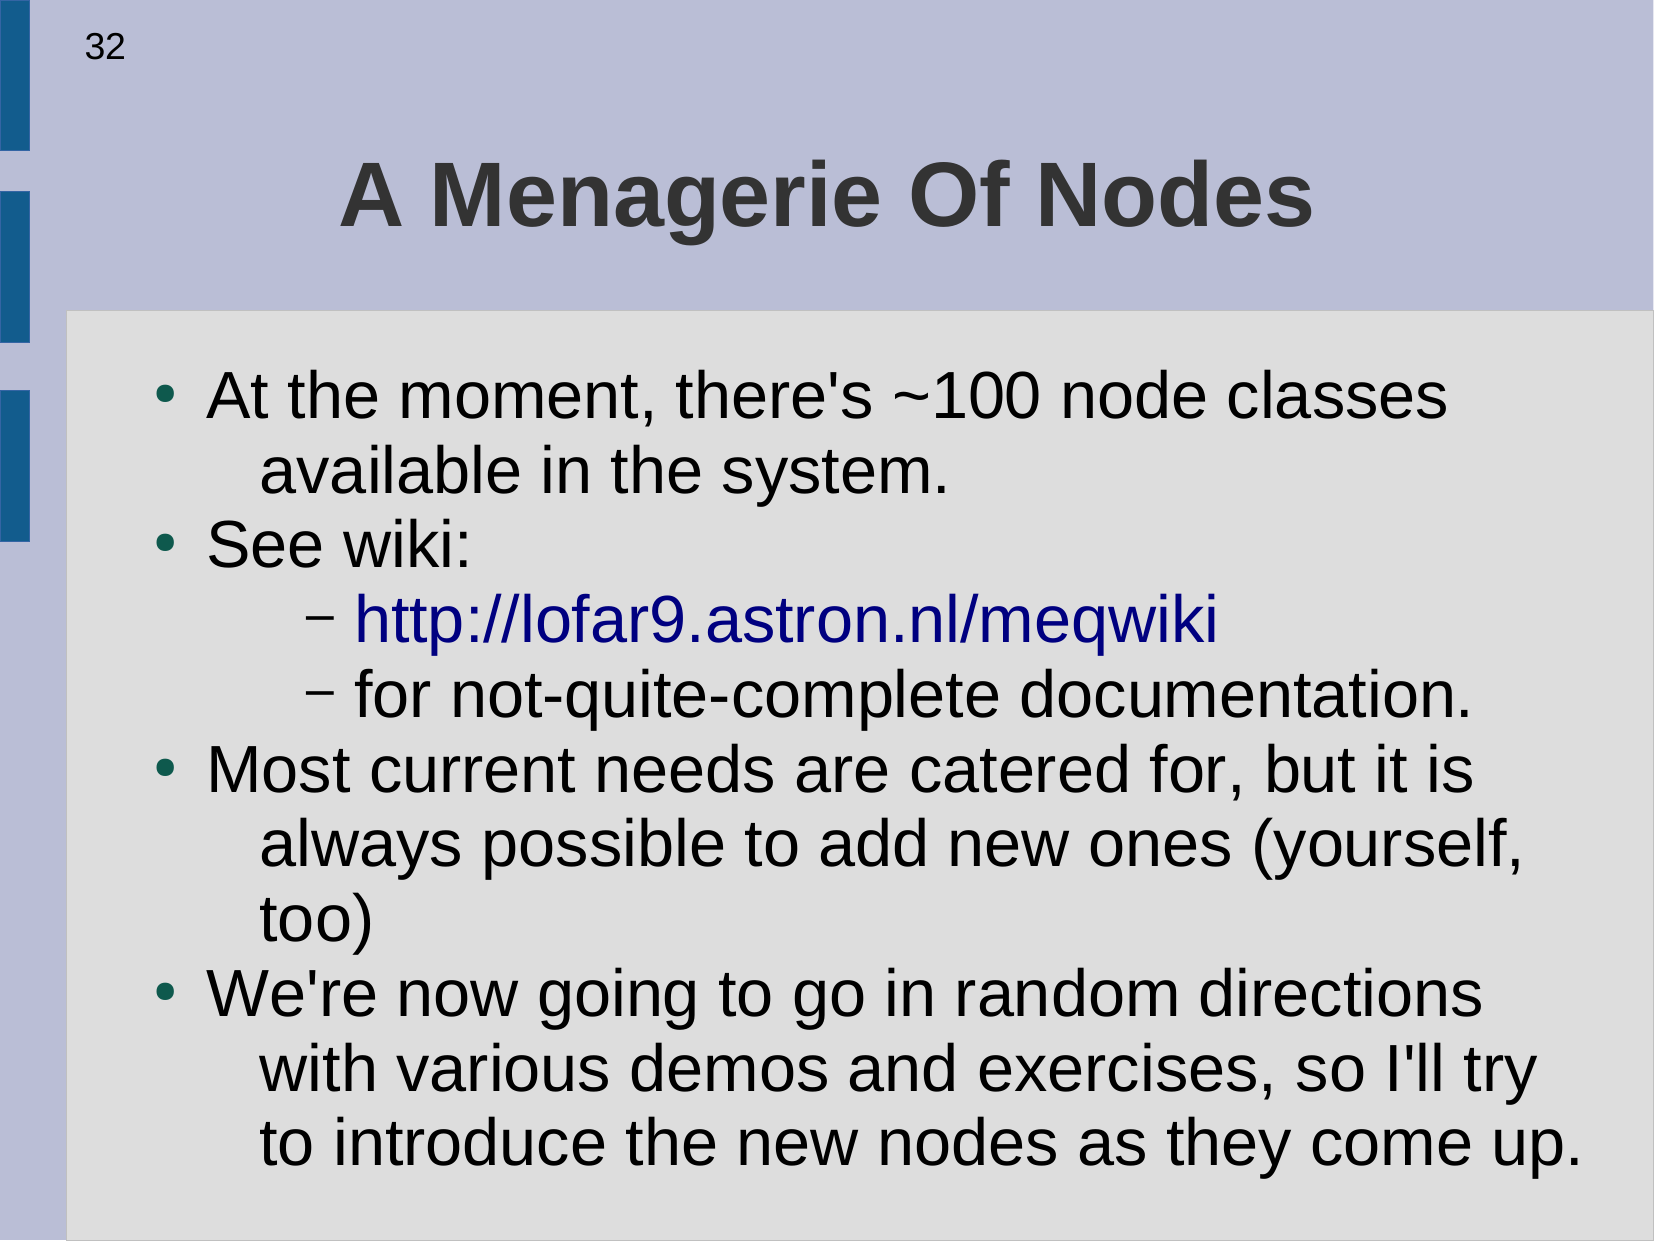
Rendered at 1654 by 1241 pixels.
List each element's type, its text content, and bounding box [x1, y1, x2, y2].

list At the moment, there's ~100 node classes available in the system. See wiki: http://lofar9.astron.nl/meqwiki for not-quite-complete documentation. Most current needs are catered for, but it is always possible to add new ones (yourself, too) We're now going to go in random directions with various demos and exercises, so I'll try to introduce the new nodes as they come up. [117, 357, 1600, 1106]
text_box <number> [69, 18, 271, 92]
title A Menagerie Of Nodes [121, 91, 1534, 299]
